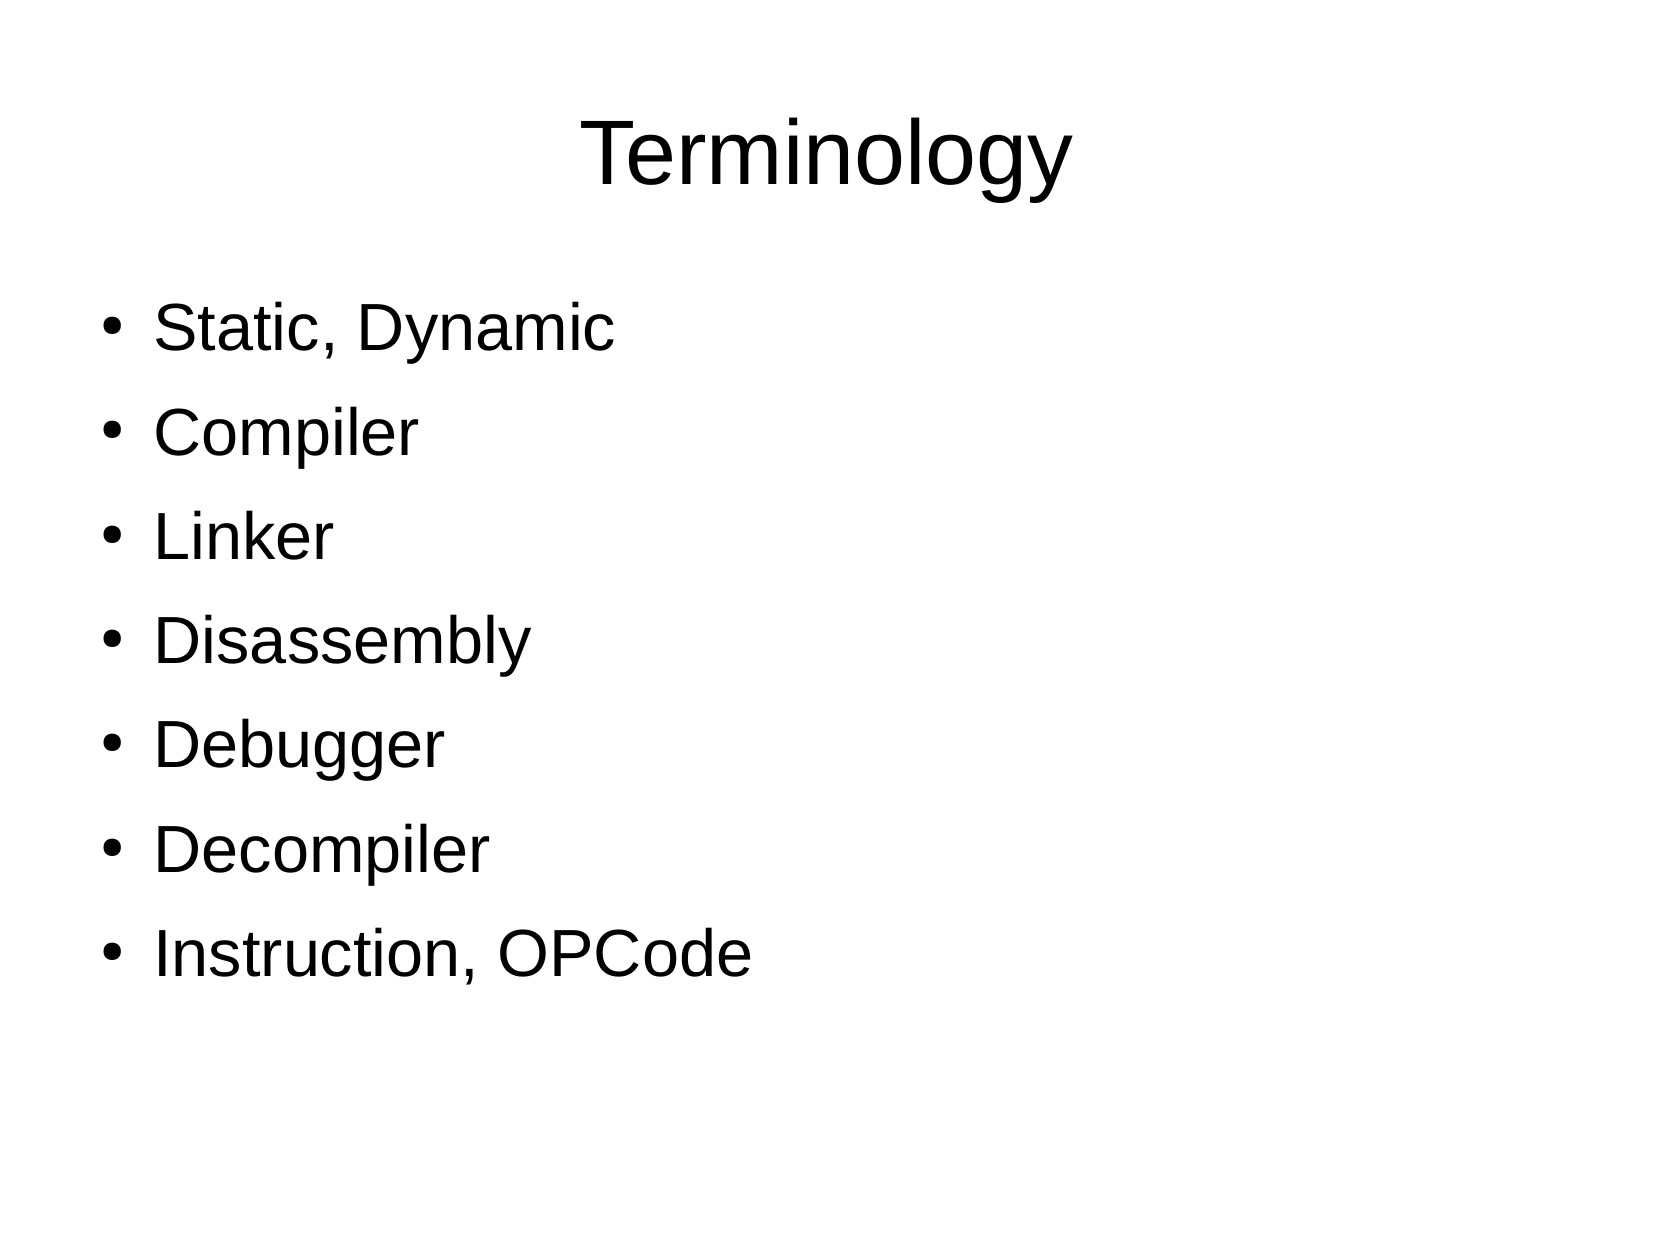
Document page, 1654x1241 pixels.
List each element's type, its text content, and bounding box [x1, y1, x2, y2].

title Terminology [82, 49, 1571, 257]
list Static, Dynamic Compiler Linker Disassembly Debugger Decompiler Instruction, OPCode [82, 290, 1571, 1010]
